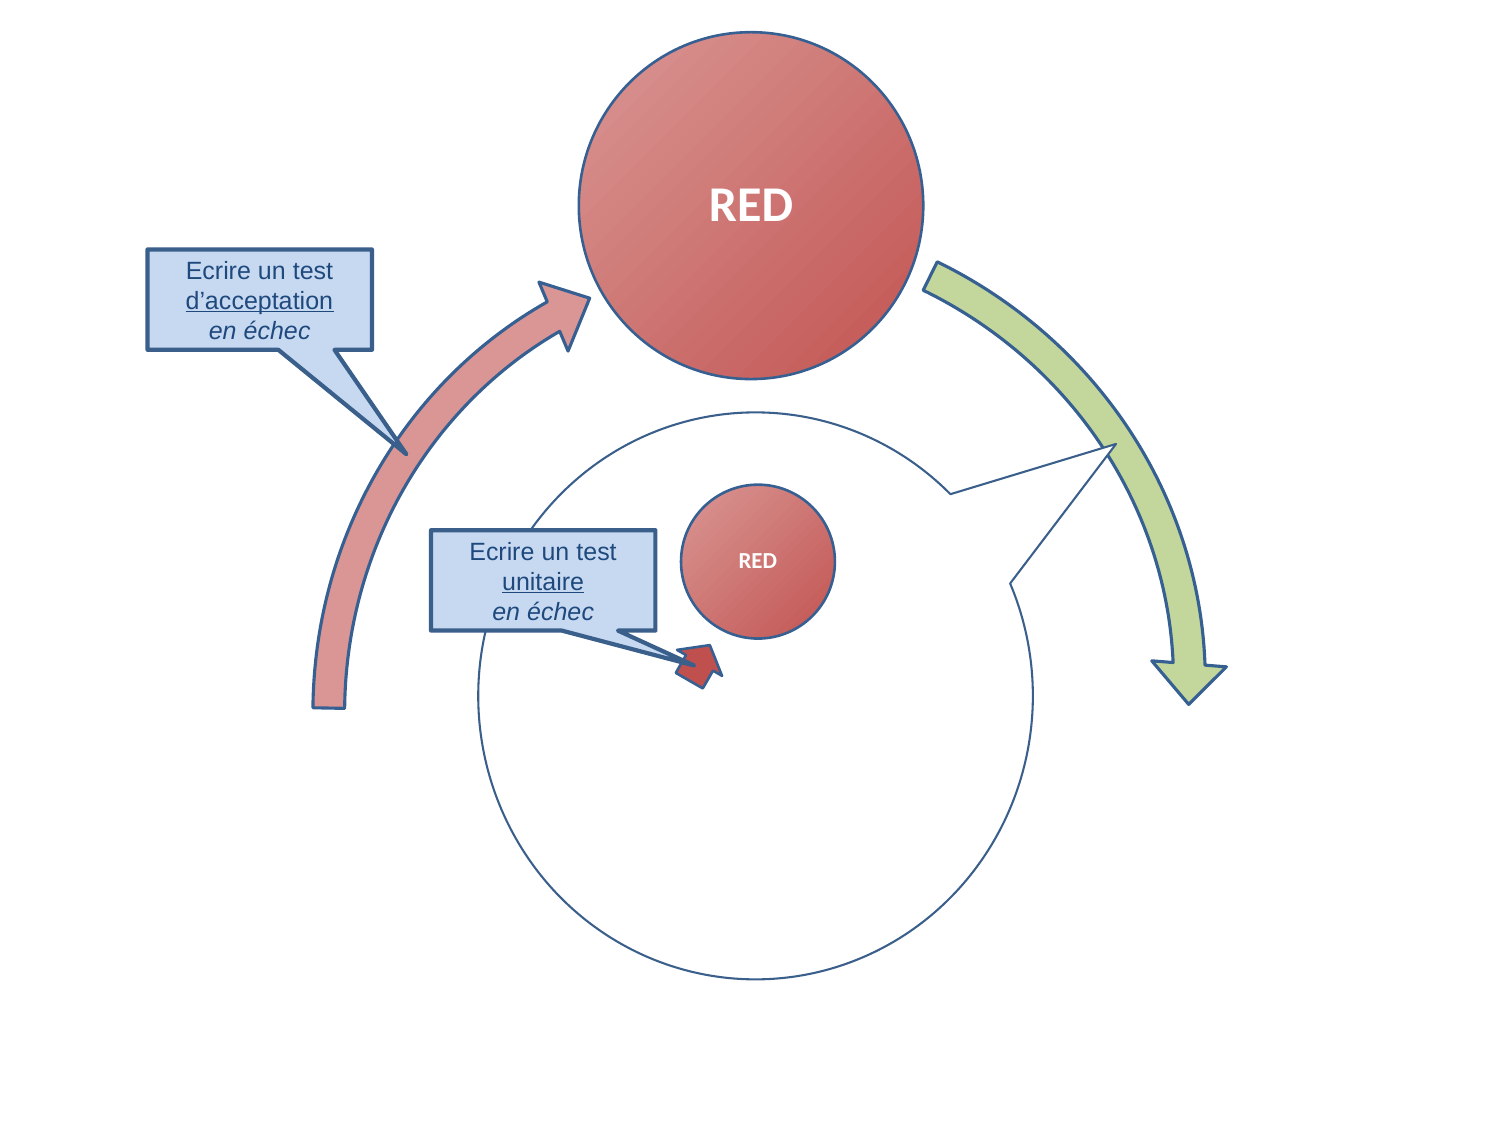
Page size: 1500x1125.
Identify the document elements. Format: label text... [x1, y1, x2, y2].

text_box RED [578, 32, 924, 380]
text_box Ecrire un test unitaire en échec [430, 530, 695, 666]
text_box Ecrire un test d’acceptation en échec [147, 249, 407, 455]
text_box [478, 261, 1227, 980]
text_box [312, 282, 590, 709]
text_box RED [681, 484, 835, 639]
